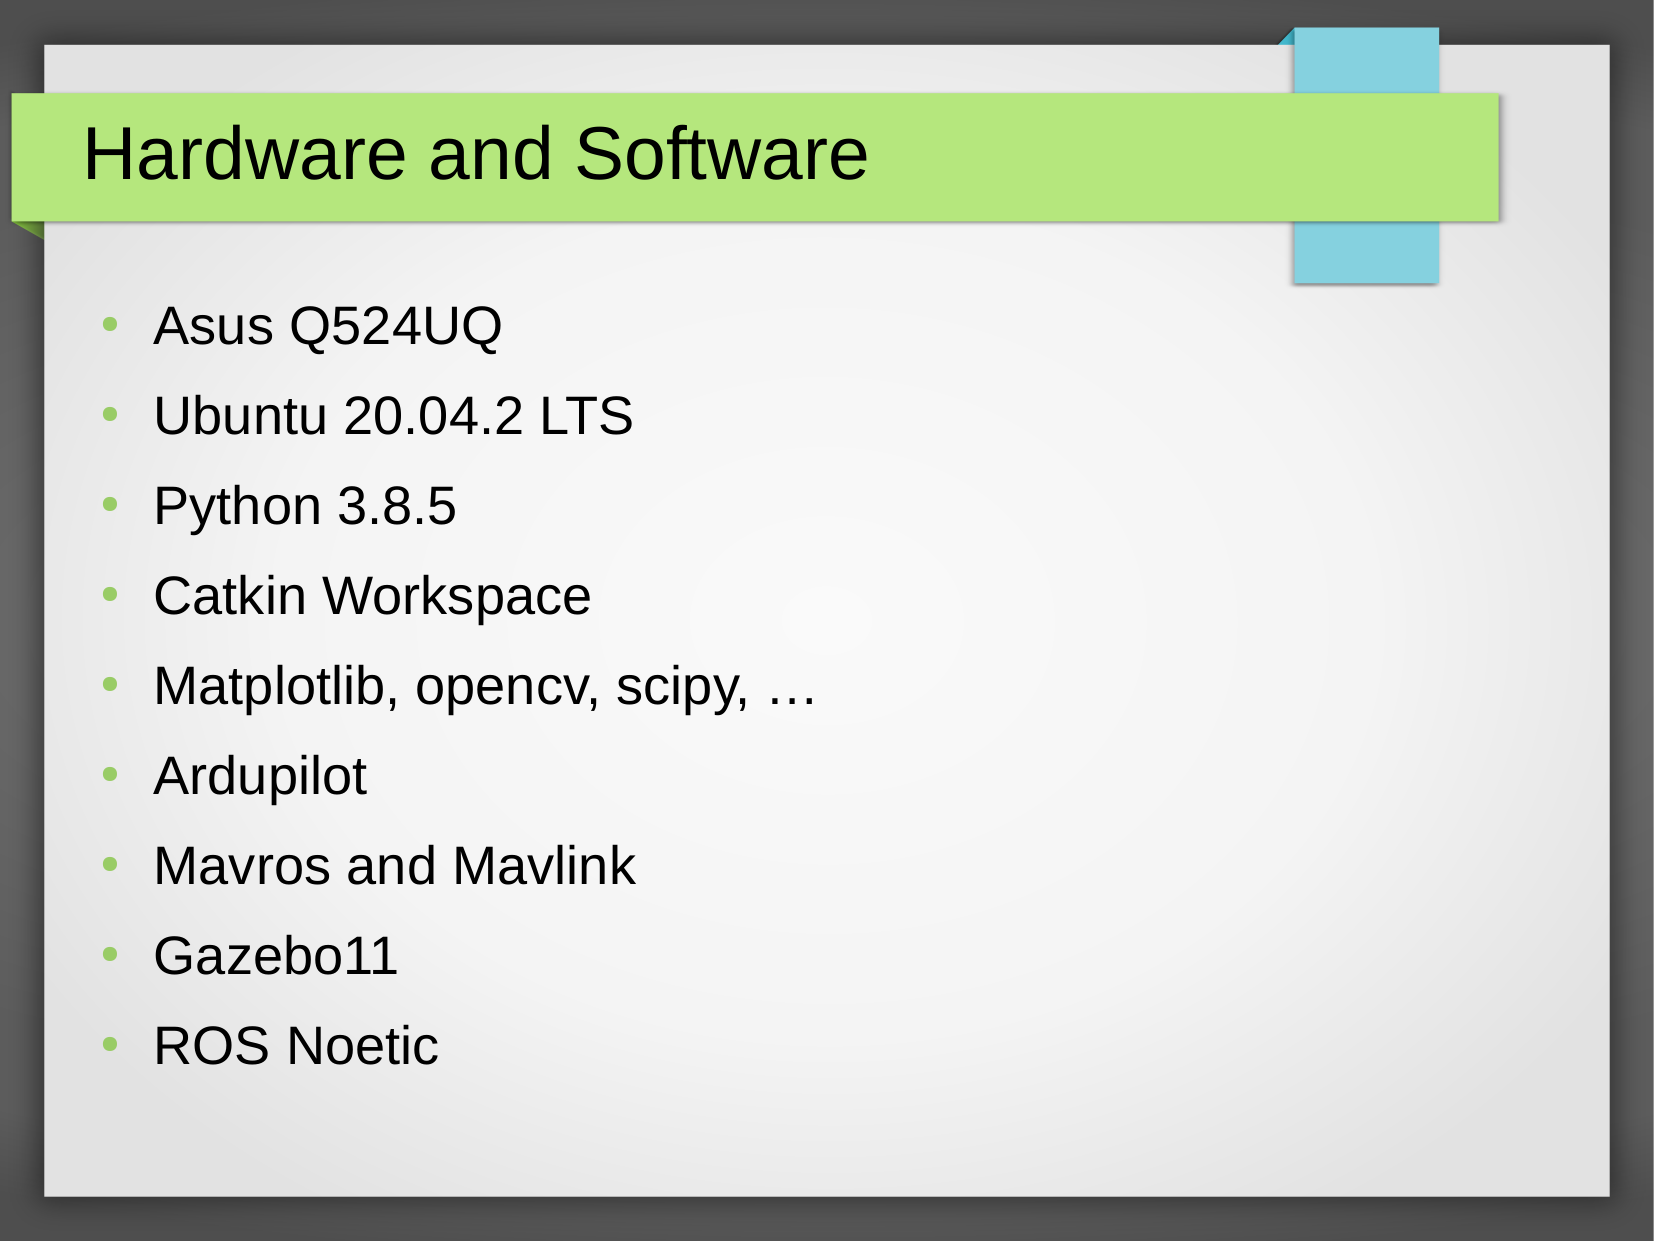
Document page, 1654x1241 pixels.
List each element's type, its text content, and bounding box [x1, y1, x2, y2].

picture [0, 0, 1654, 1241]
title Hardware and Software [82, 94, 1264, 213]
list Asus Q524UQ Ubuntu 20.04.2 LTS Python 3.8.5 Catkin Workspace Matplotlib, opencv, scipy, … Ardupilot Mavros and Mavlink Gazebo11 ROS Noetic [82, 295, 1571, 1171]
